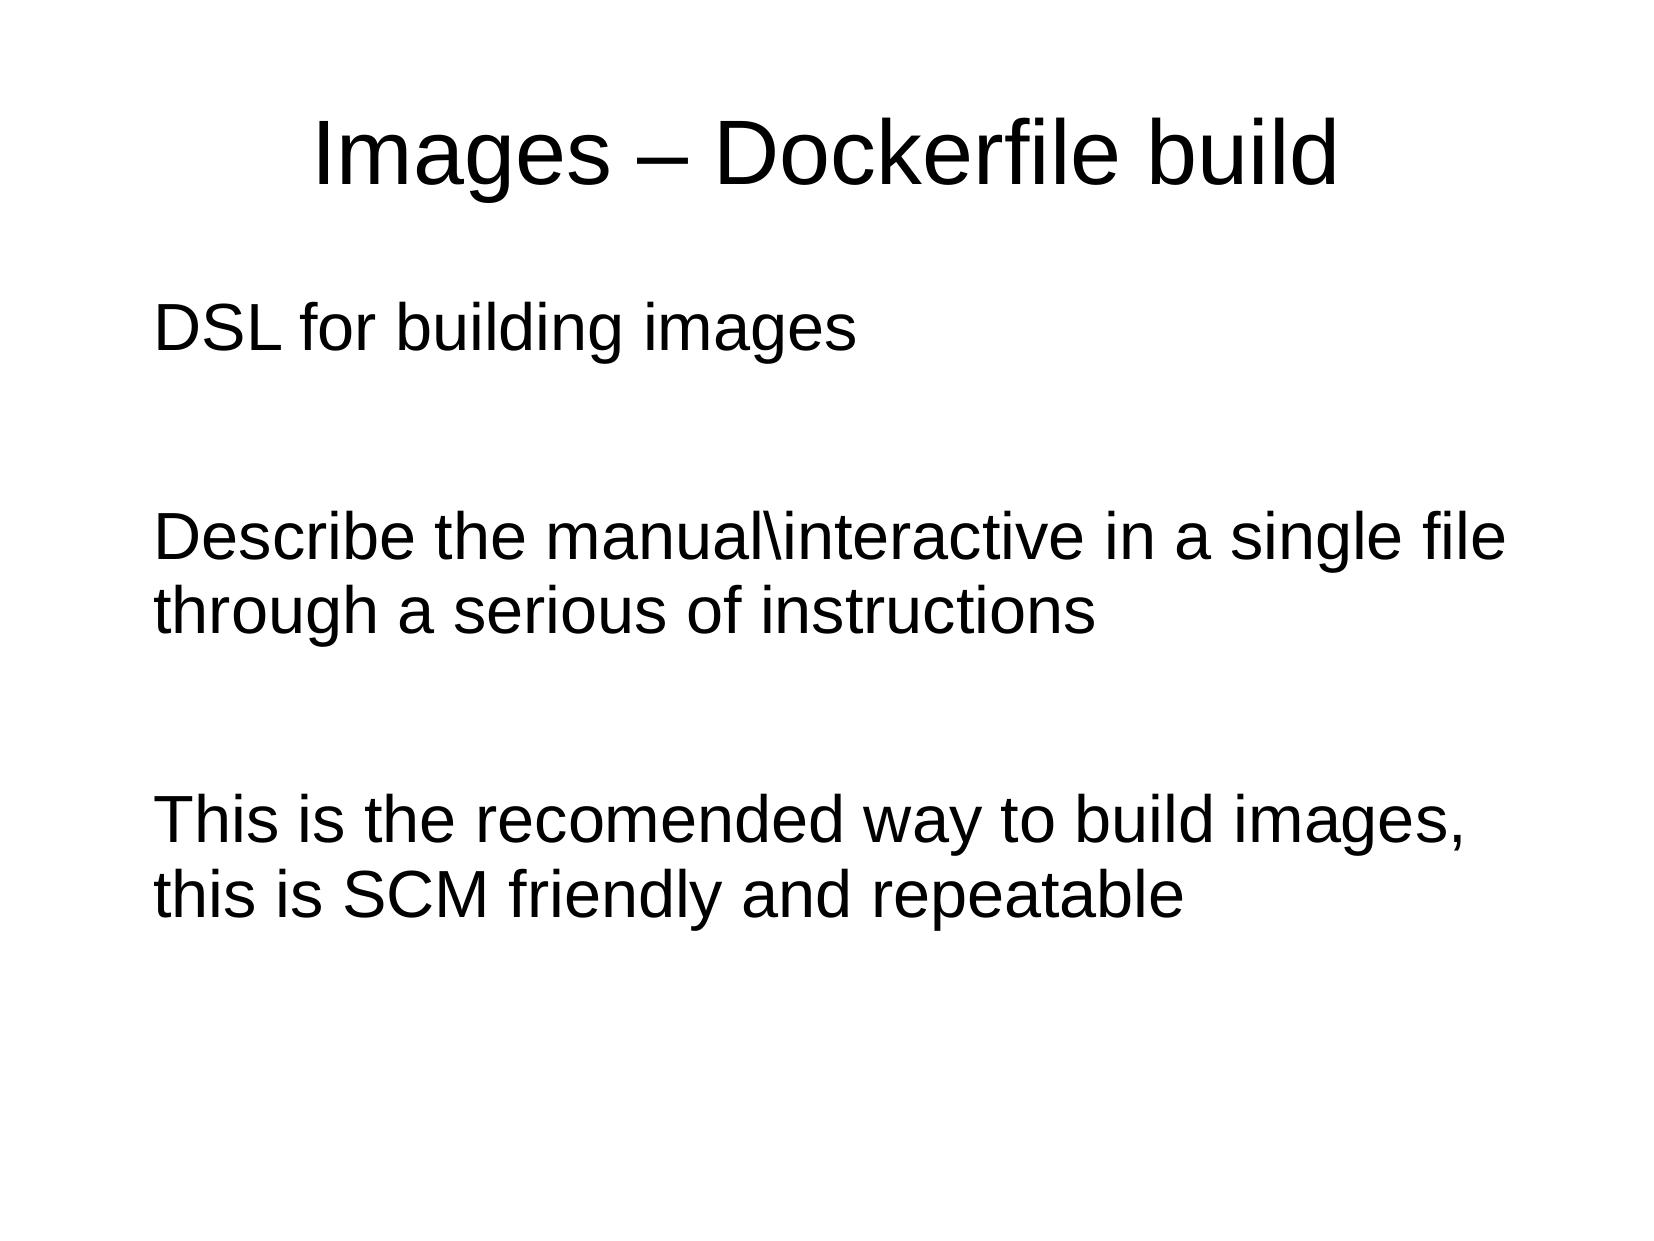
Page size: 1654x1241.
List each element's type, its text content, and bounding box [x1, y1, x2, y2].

list DSL for building images Describe the manual\interactive in a single file through a serious of instructions This is the recomended way to build images, this is SCM friendly and repeatable [82, 290, 1571, 1010]
title Images – Dockerfile build [82, 49, 1571, 257]
